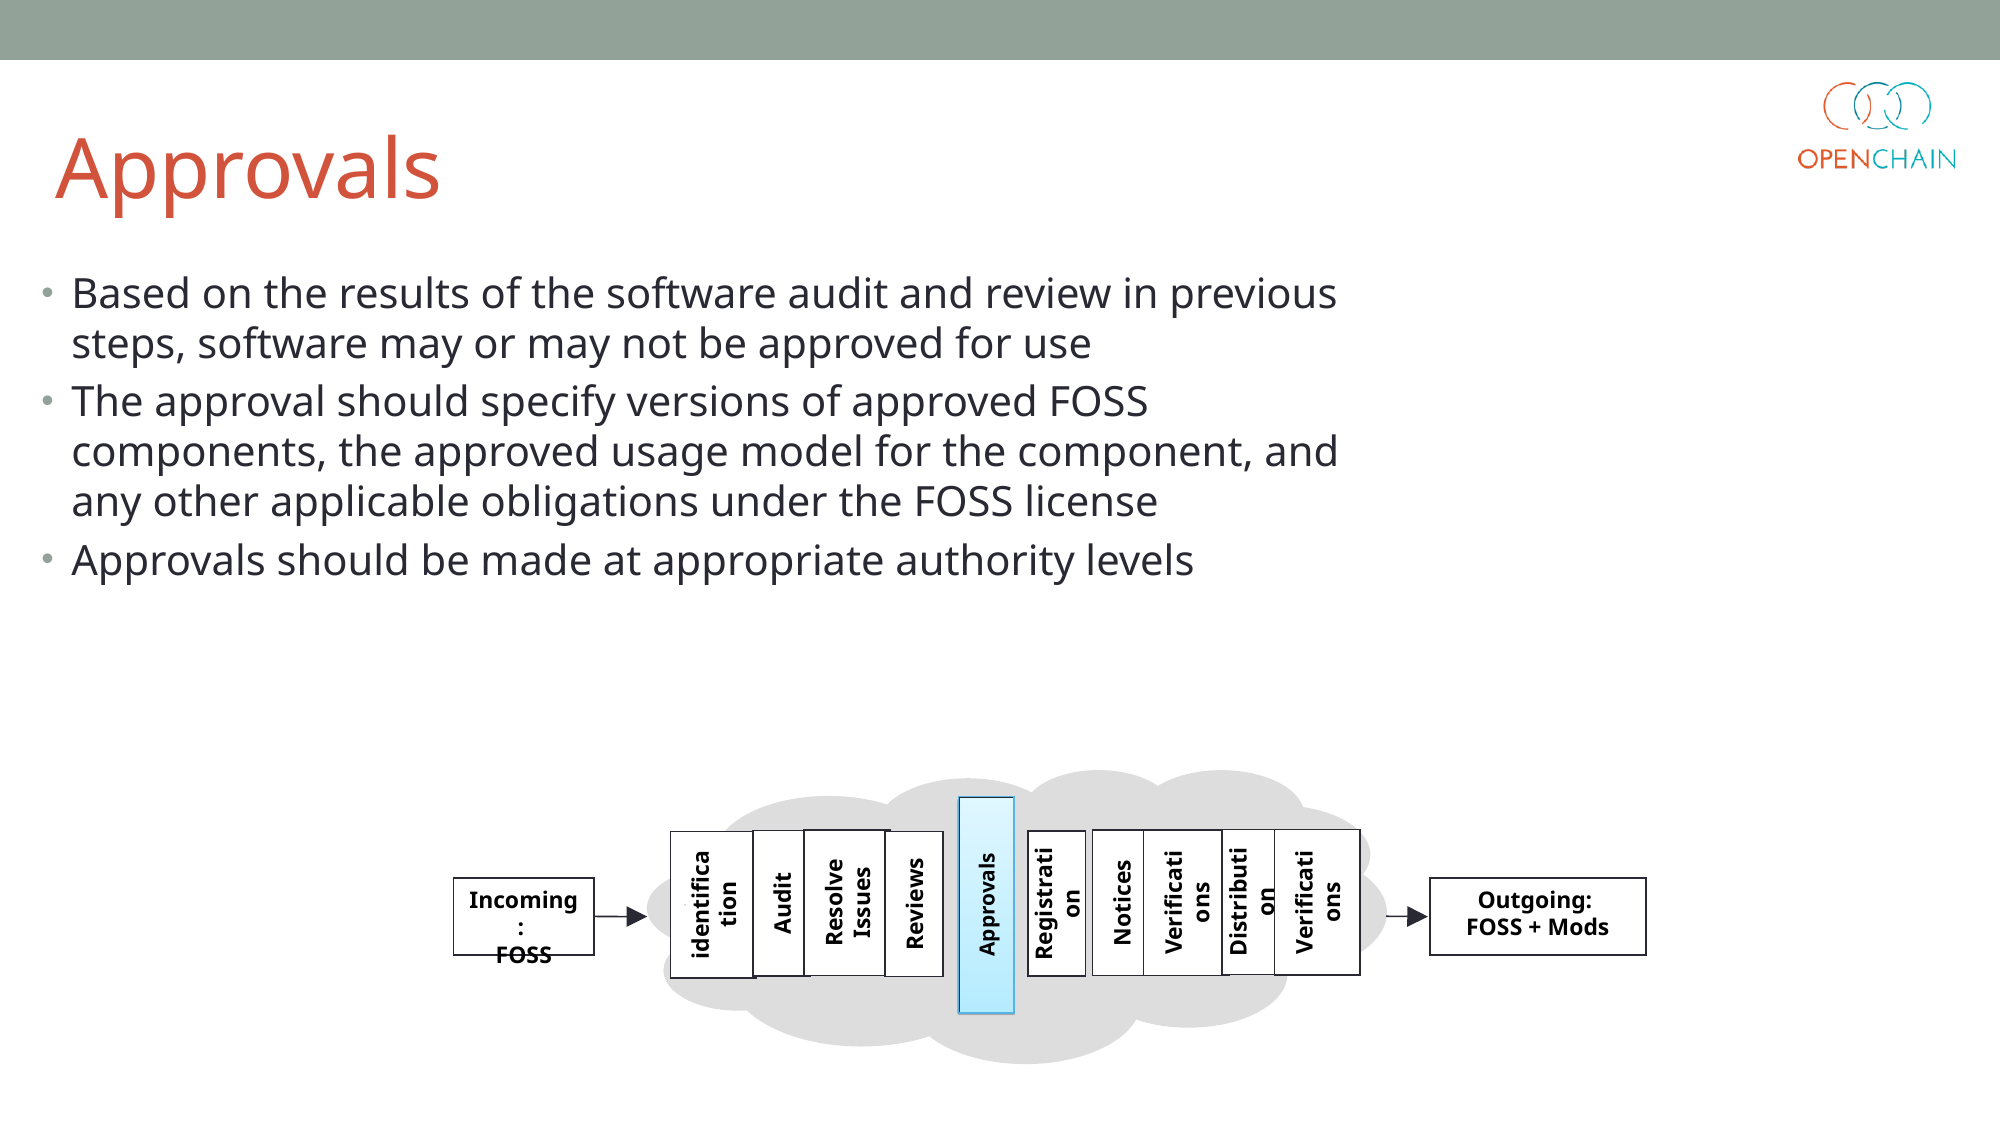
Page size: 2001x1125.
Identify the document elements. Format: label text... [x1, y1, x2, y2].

text_box [1360, 831, 1387, 953]
picture [1798, 82, 1955, 169]
text_box Approvals [40, 84, 1841, 247]
text_box Outgoing: FOSS + Mods [1429, 878, 1647, 955]
text_box Incoming: FOSS [453, 878, 594, 955]
text_box Resolve Issues [804, 830, 890, 976]
text_box Distribution [1222, 829, 1274, 975]
text_box [663, 770, 1357, 1065]
text_box Verifications [1143, 830, 1230, 976]
text_box Audit [752, 830, 804, 976]
text_box identification [670, 831, 757, 978]
text_box Notices [1092, 830, 1143, 976]
text_box Approvals [958, 796, 1014, 1013]
text_box Verifications [1274, 829, 1360, 975]
text_box Registration [1027, 831, 1086, 977]
text_box [646, 878, 670, 938]
text_box Based on the results of the software audit and review in previous steps, software may or may not be approved for use The approval should specify versions of approved FOSS components, the approved usage model for the component, and any other applicable obligations under the FOSS license Approvals should be made at appropriate authority levels [0, 237, 1388, 687]
text_box Reviews [885, 831, 943, 977]
